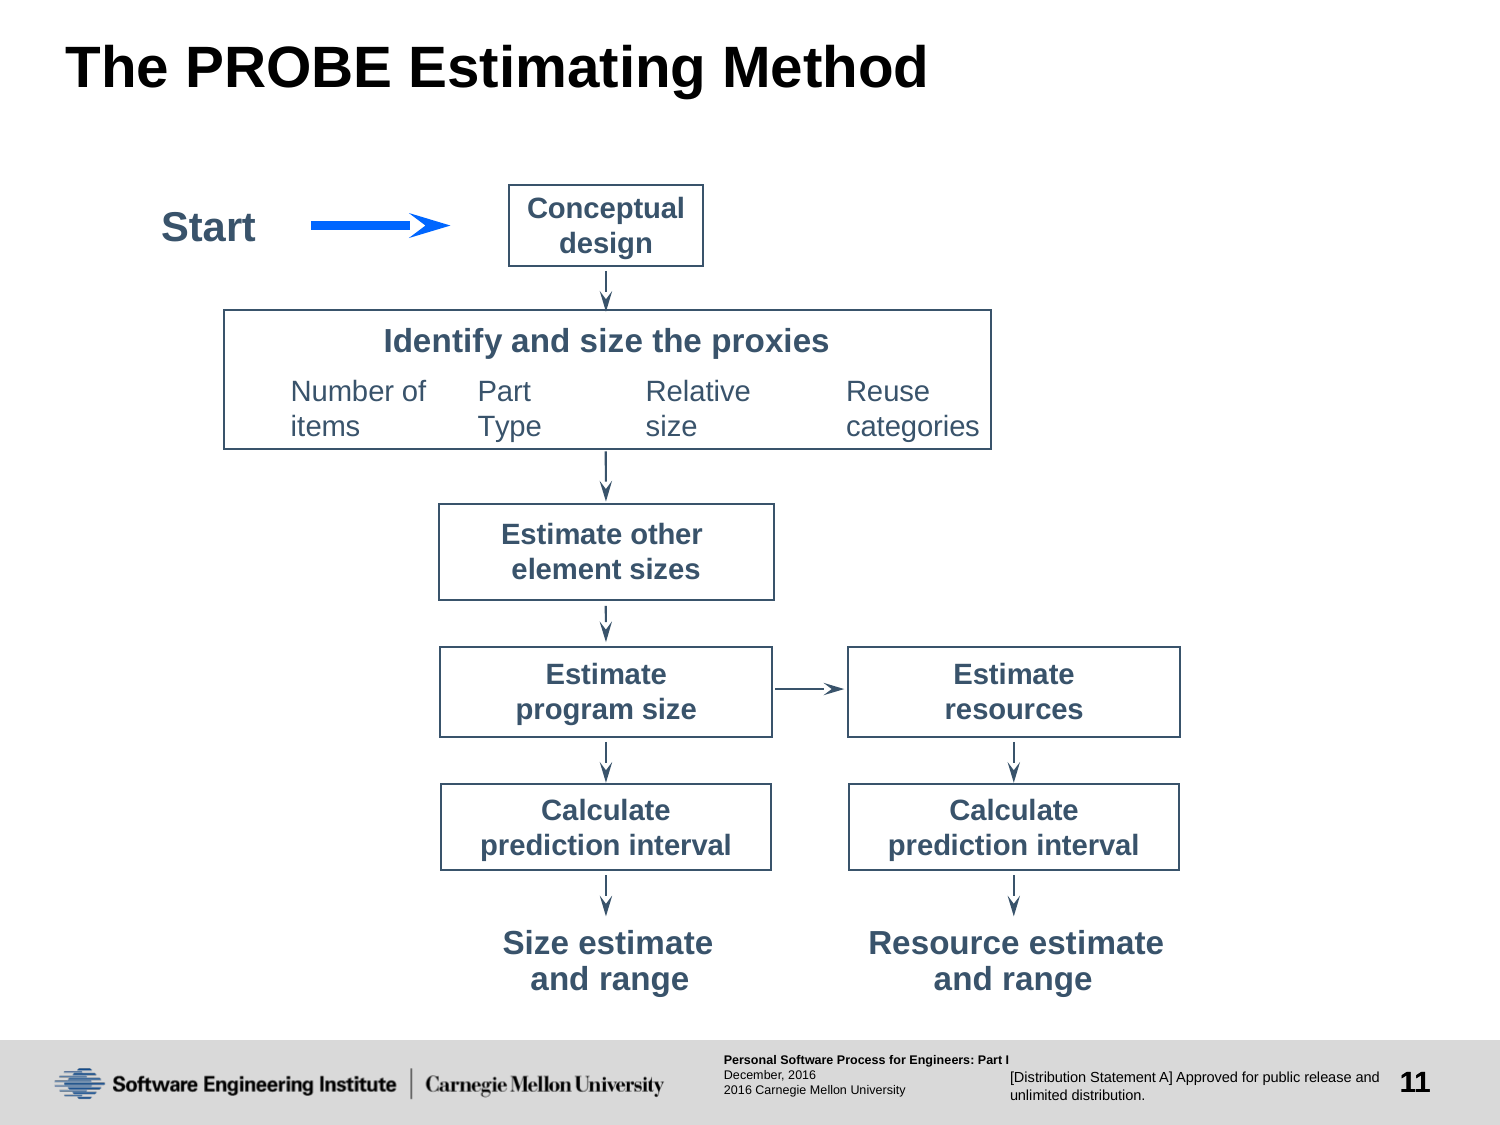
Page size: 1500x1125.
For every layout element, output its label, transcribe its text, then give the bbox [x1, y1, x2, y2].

picture [46, 1061, 673, 1104]
picture [144, 184, 1184, 1009]
title The PROBE Estimating Method [65, 37, 1313, 148]
